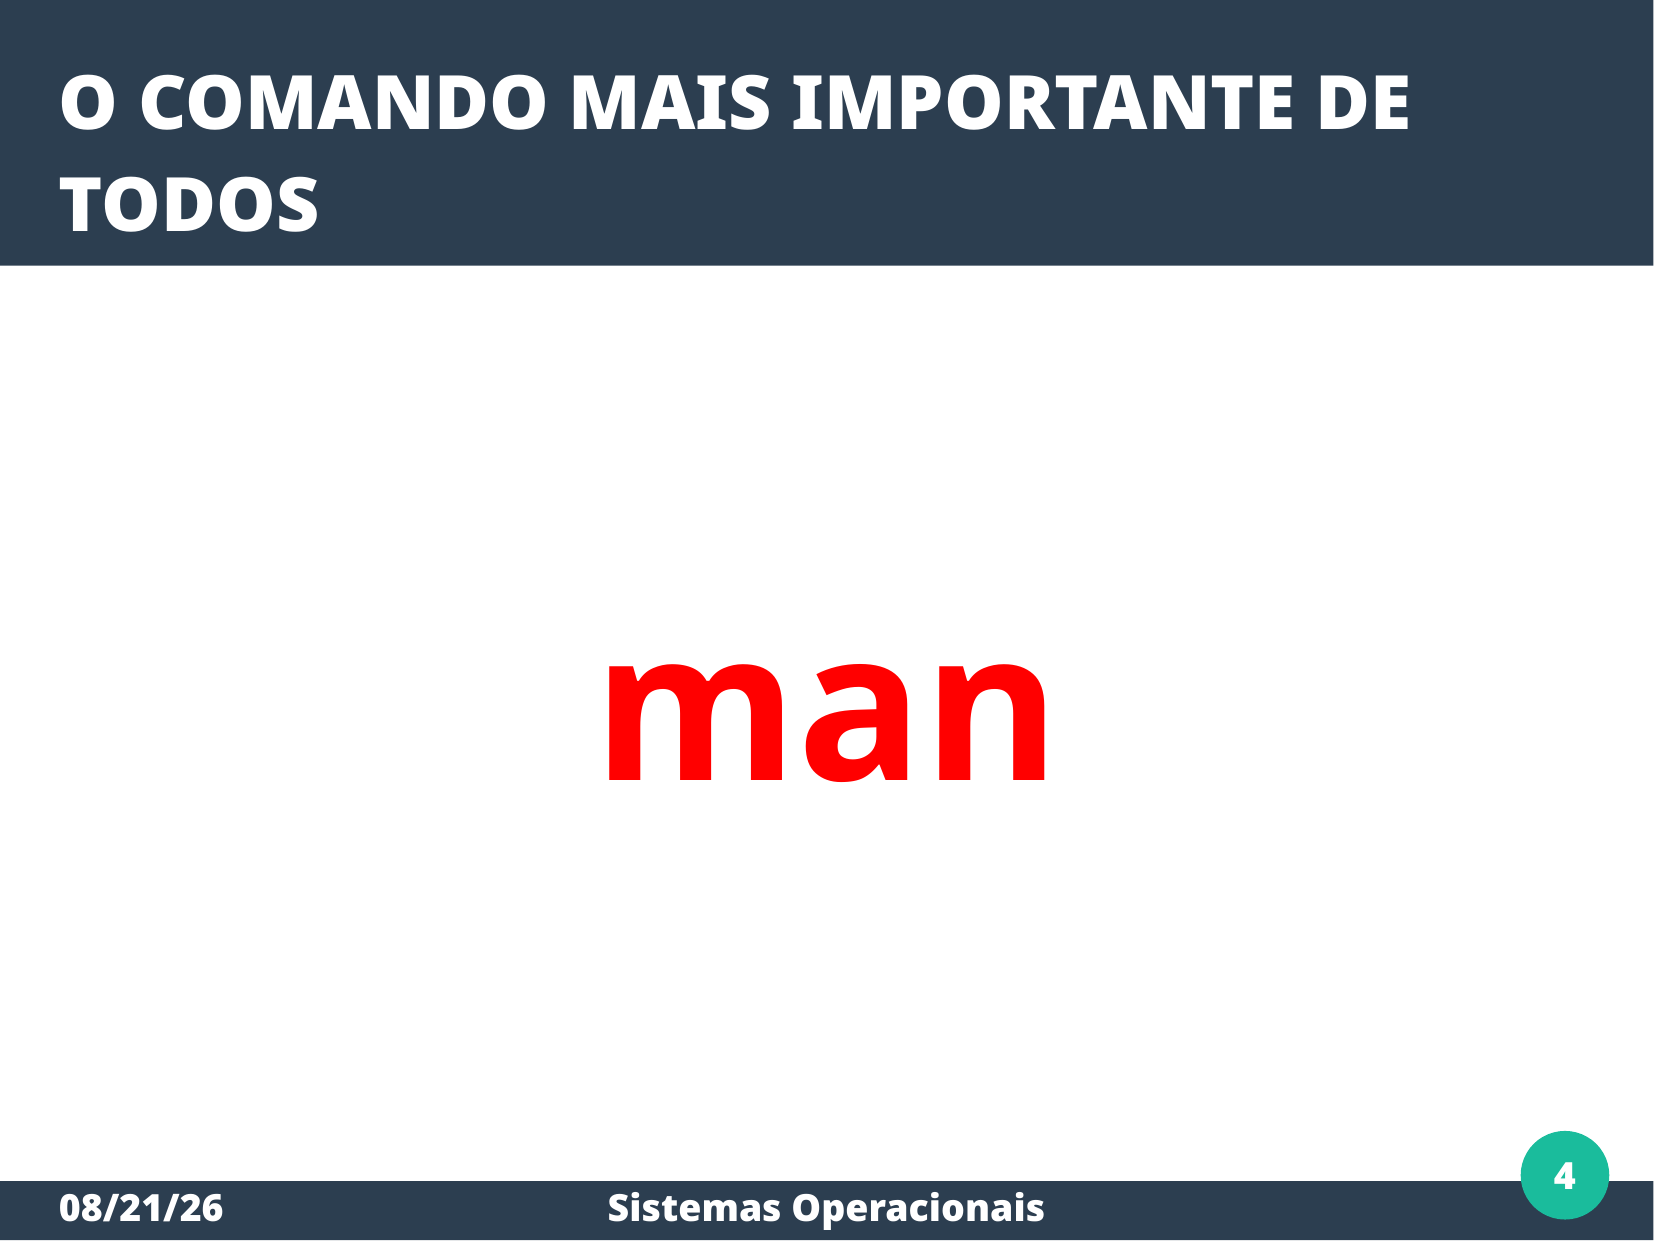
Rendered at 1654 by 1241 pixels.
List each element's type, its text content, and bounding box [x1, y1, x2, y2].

subtitle man [59, 324, 1595, 1075]
title O COMANDO MAIS IMPORTANTE DE TODOS [59, 49, 1595, 207]
